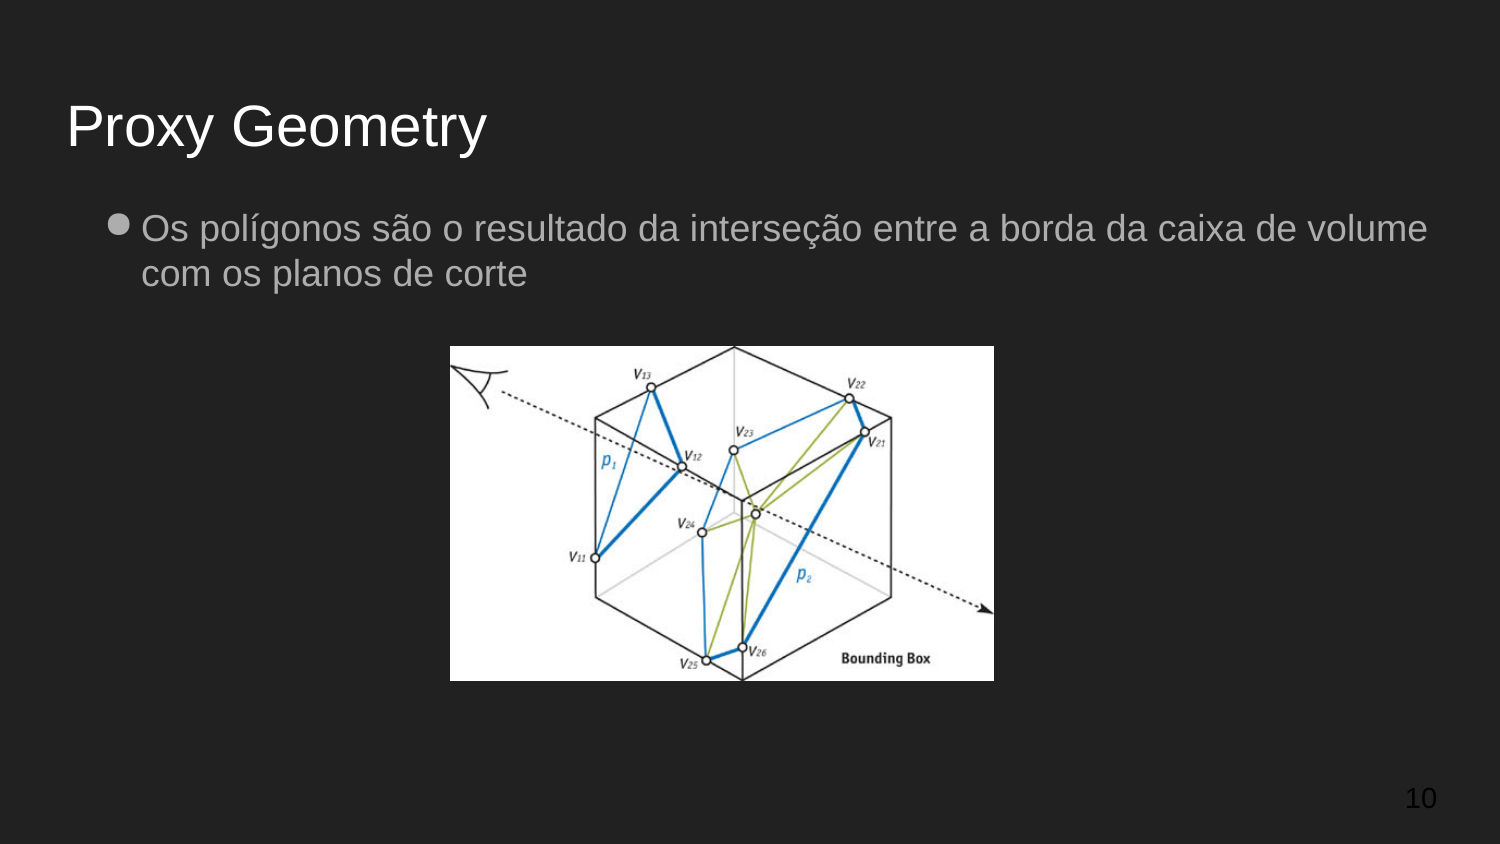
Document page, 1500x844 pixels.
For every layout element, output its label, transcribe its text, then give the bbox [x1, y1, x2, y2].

picture [450, 346, 994, 681]
list Os polígonos são o resultado da interseção entre a borda da caixa de volume com os planos de corte [51, 189, 1449, 750]
title Proxy Geometry [51, 72, 1449, 167]
slide_number <number> [1389, 764, 1480, 830]
